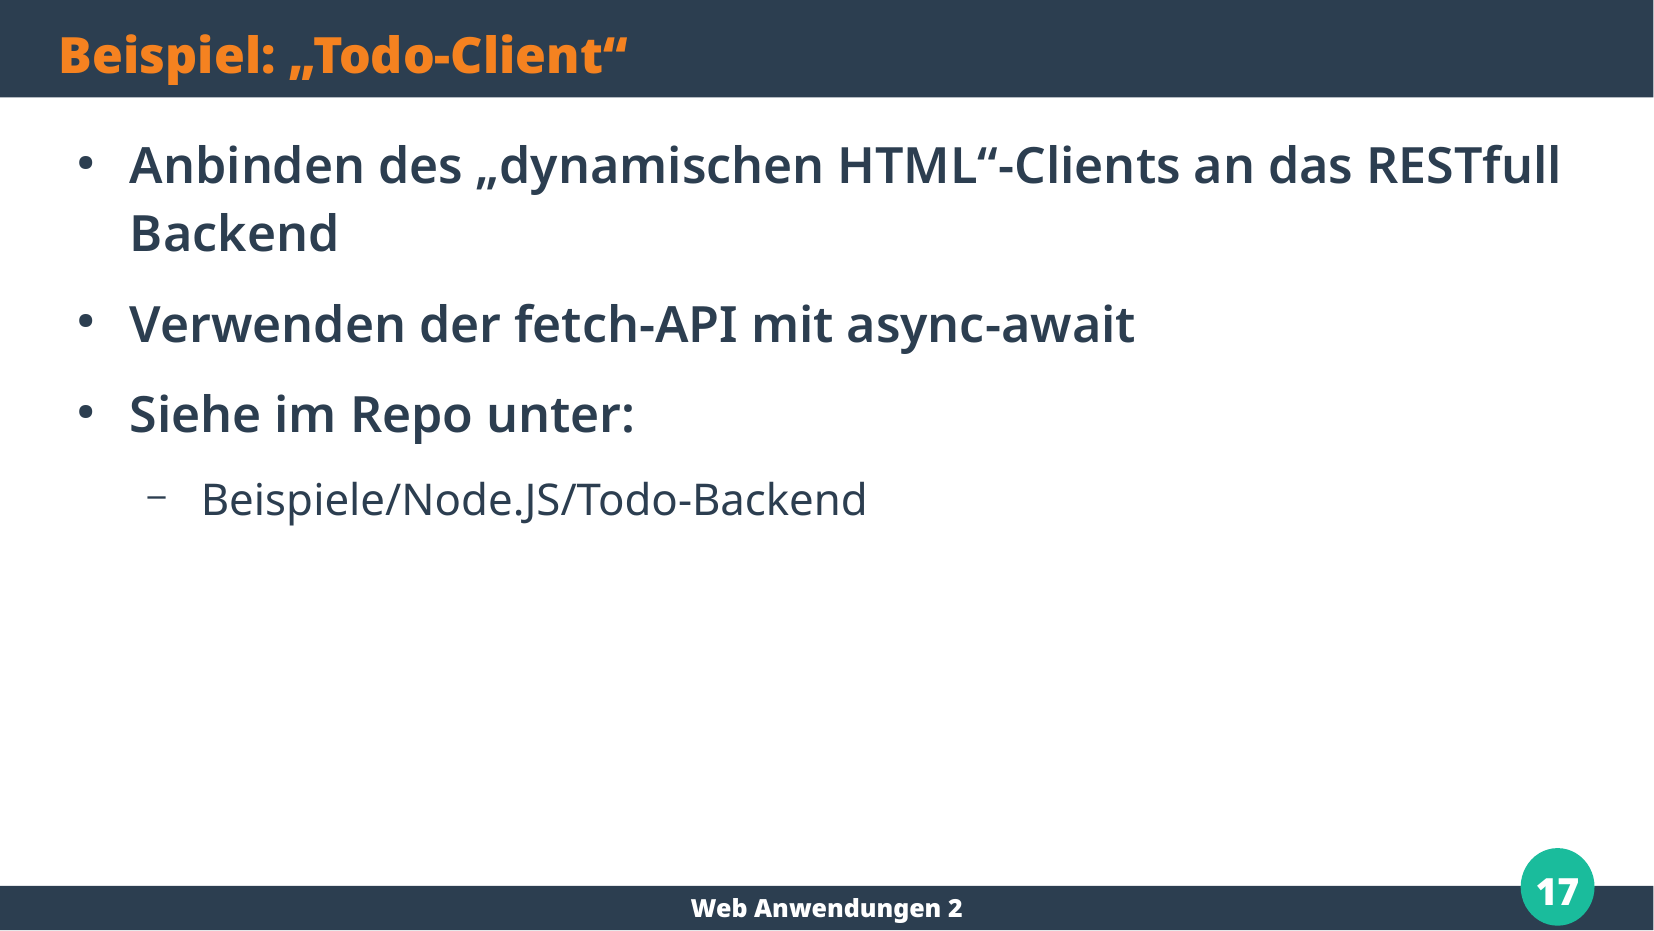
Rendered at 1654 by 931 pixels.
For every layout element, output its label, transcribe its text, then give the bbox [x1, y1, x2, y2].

list Anbinden des „dynamischen HTML“-Clients an das RESTfull Backend Verwenden der fetch-API mit async-await Siehe im Repo unter: Beispiele/Node.JS/Todo-Backend [59, 129, 1595, 864]
title Beispiel: „Todo-Client“ [59, 8, 1595, 89]
